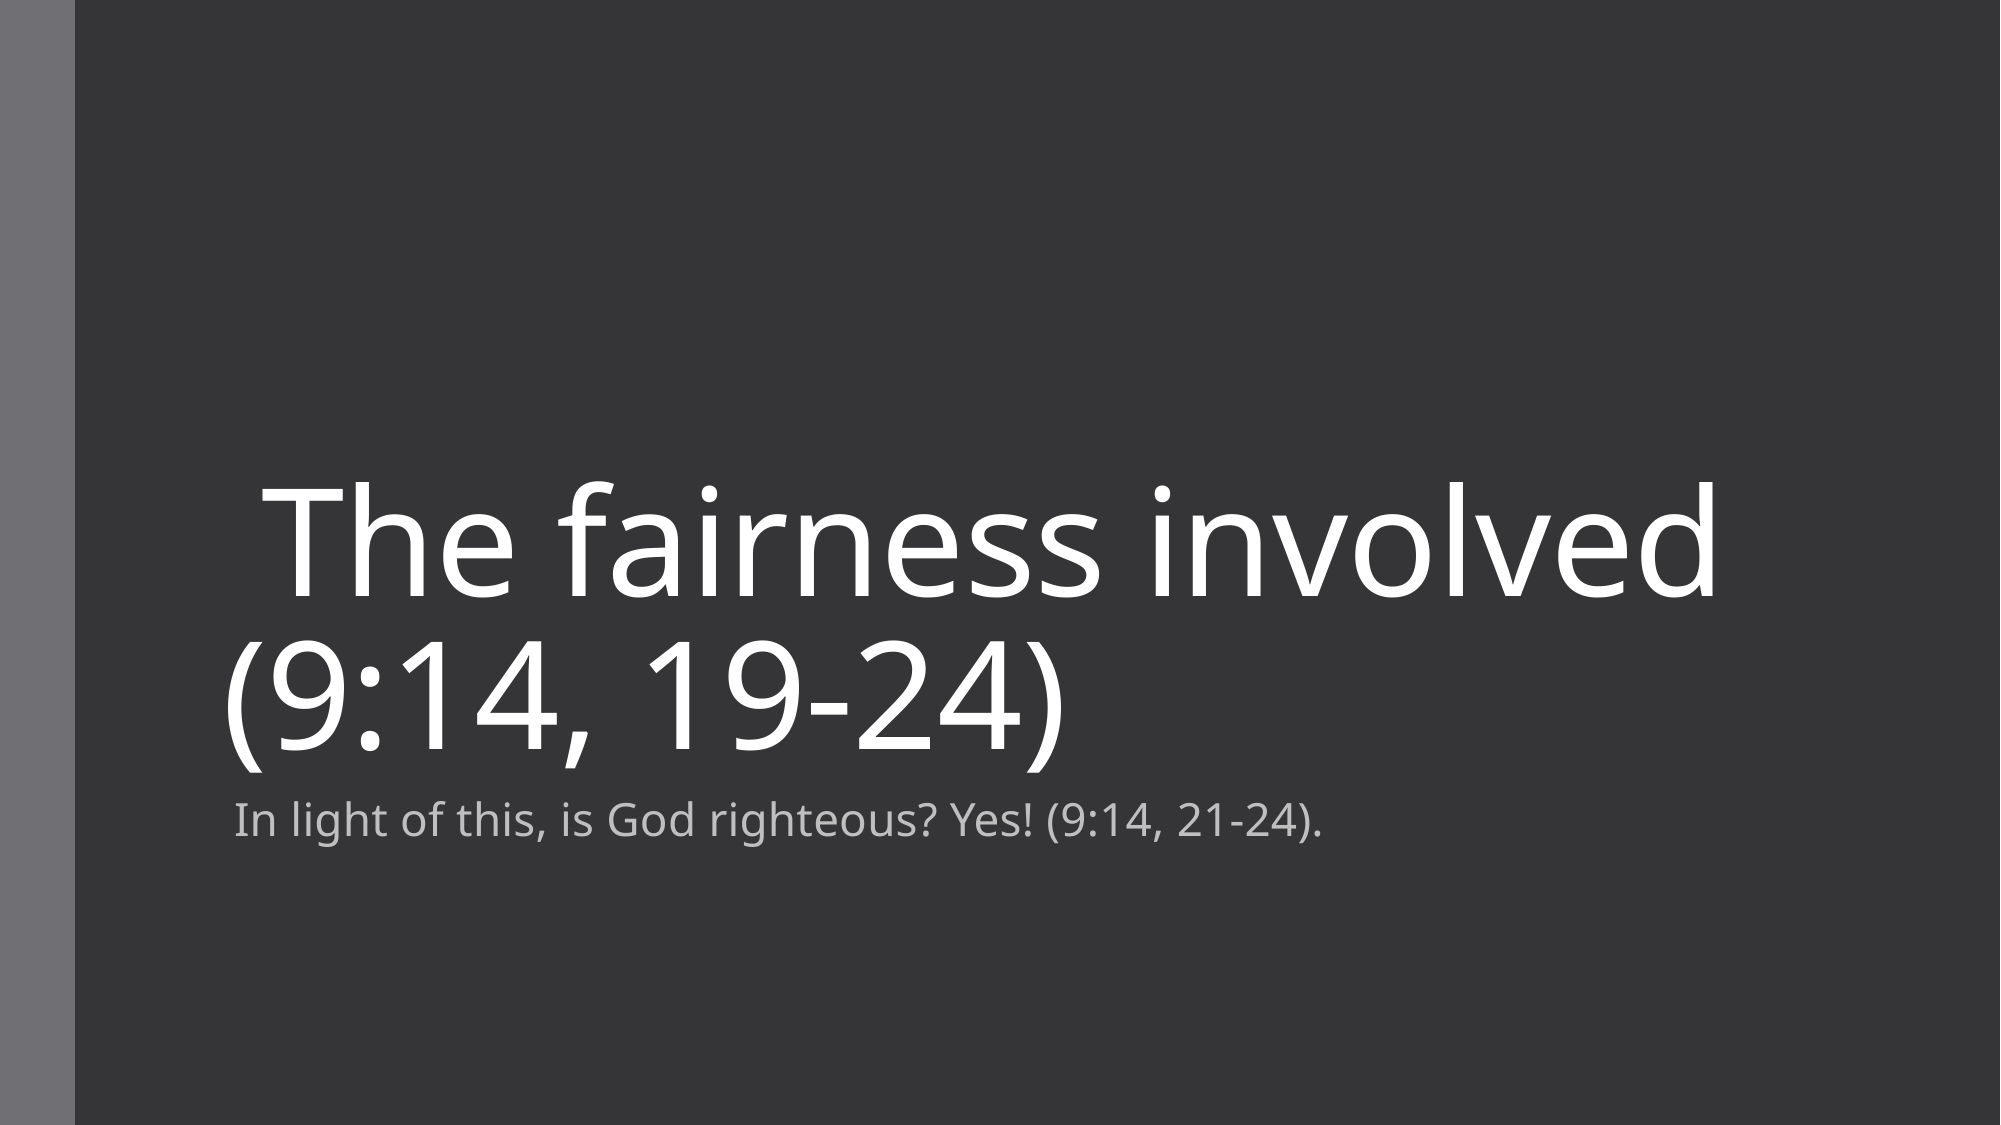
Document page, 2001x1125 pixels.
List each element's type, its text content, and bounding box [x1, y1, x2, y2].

subtitle In light of this, is God righteous? Yes! (9:14, 21-24). [206, 787, 1752, 1066]
title The fairness involved (9:14, 19-24) [206, 124, 1752, 787]
